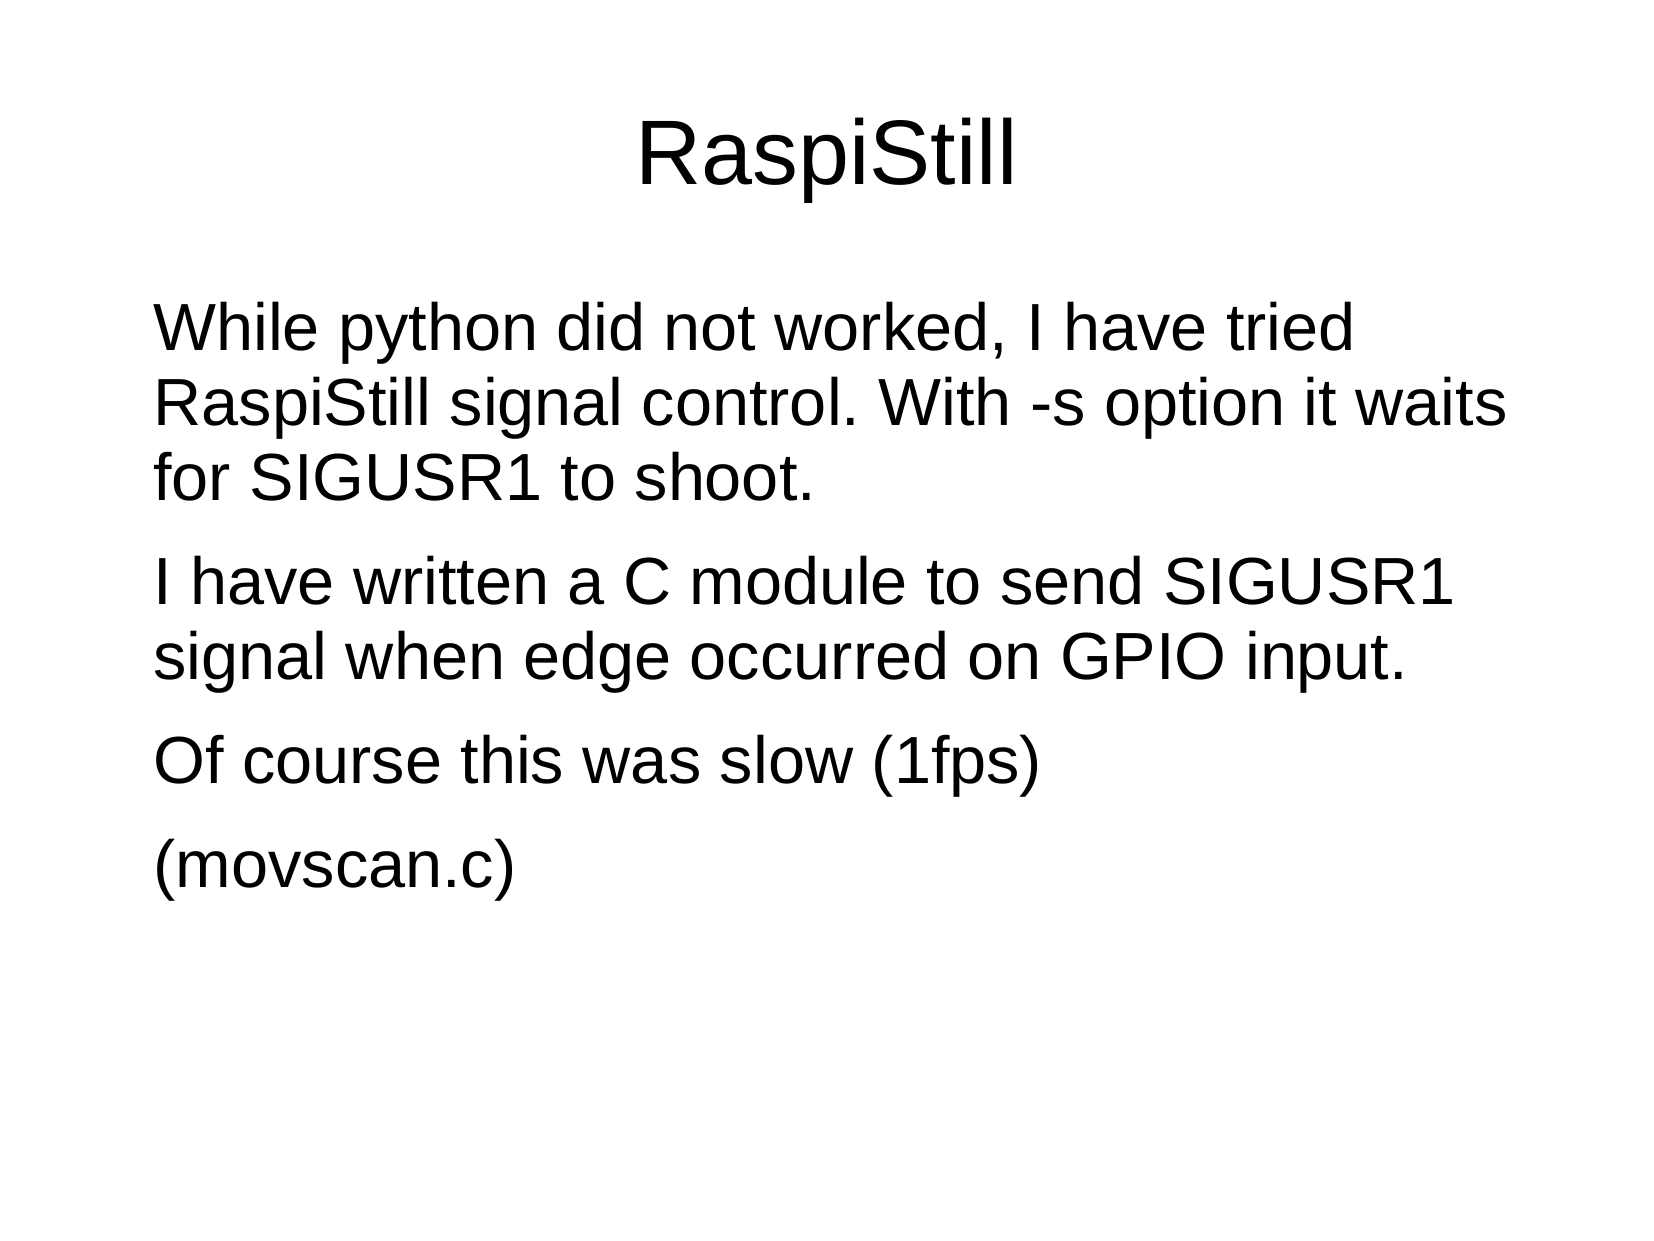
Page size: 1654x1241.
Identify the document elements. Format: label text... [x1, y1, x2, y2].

list While python did not worked, I have tried RaspiStill signal control. With -s option it waits for SIGUSR1 to shoot. I have written a C module to send SIGUSR1 signal when edge occurred on GPIO input. Of course this was slow (1fps) (movscan.c) [82, 290, 1538, 1010]
title RaspiStill [82, 49, 1571, 257]
